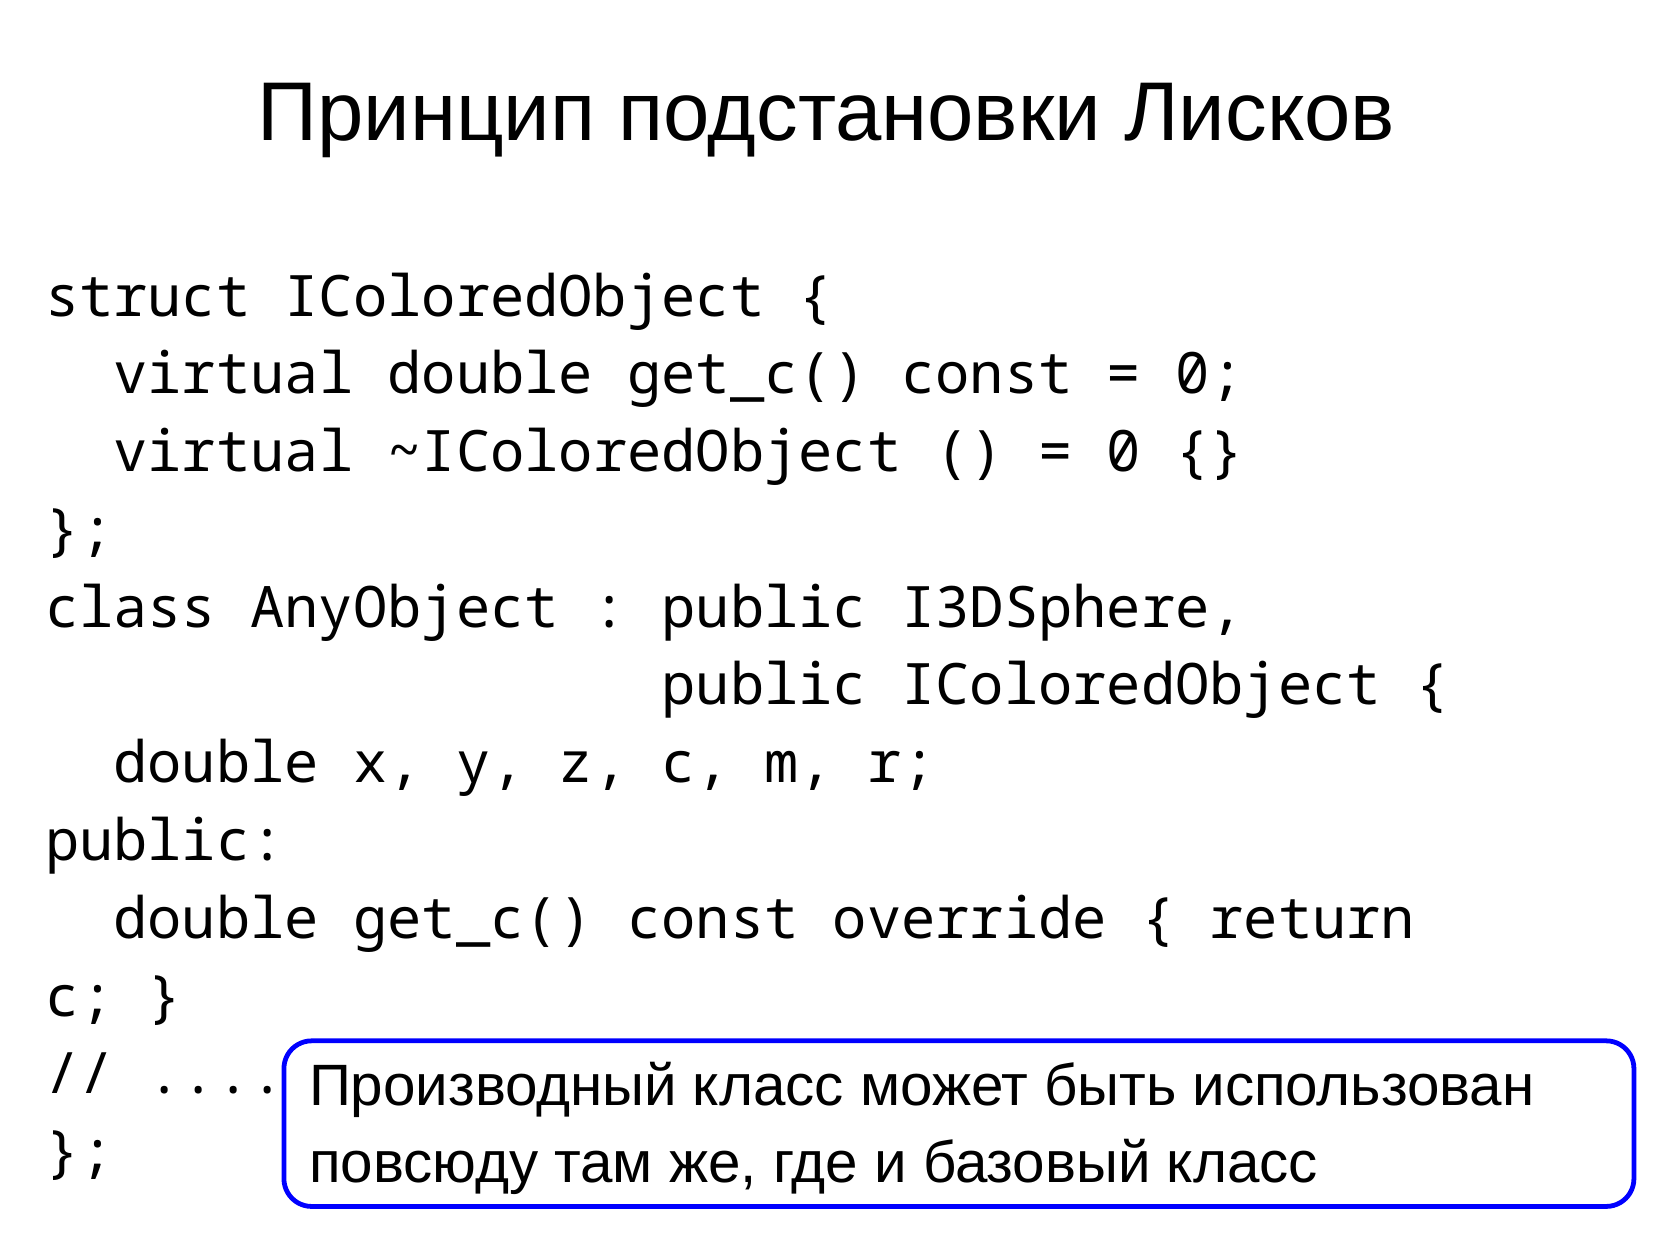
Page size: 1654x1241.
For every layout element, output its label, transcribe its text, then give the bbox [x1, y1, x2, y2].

list struct IColoredObject { virtual double get_c() const = 0; virtual ~IColoredObject () = 0 {} }; class AnyObject : public I3DSphere, public IColoredObject { double x, y, z, c, m, r; public: double get_c() const override { return c; } // ..... }; [45, 255, 1583, 1201]
title Принцип подстановки Лисков [82, 8, 1571, 216]
text_box Производный класс может быть использован повсюду там же, где и базовый класс [283, 1040, 1634, 1207]
